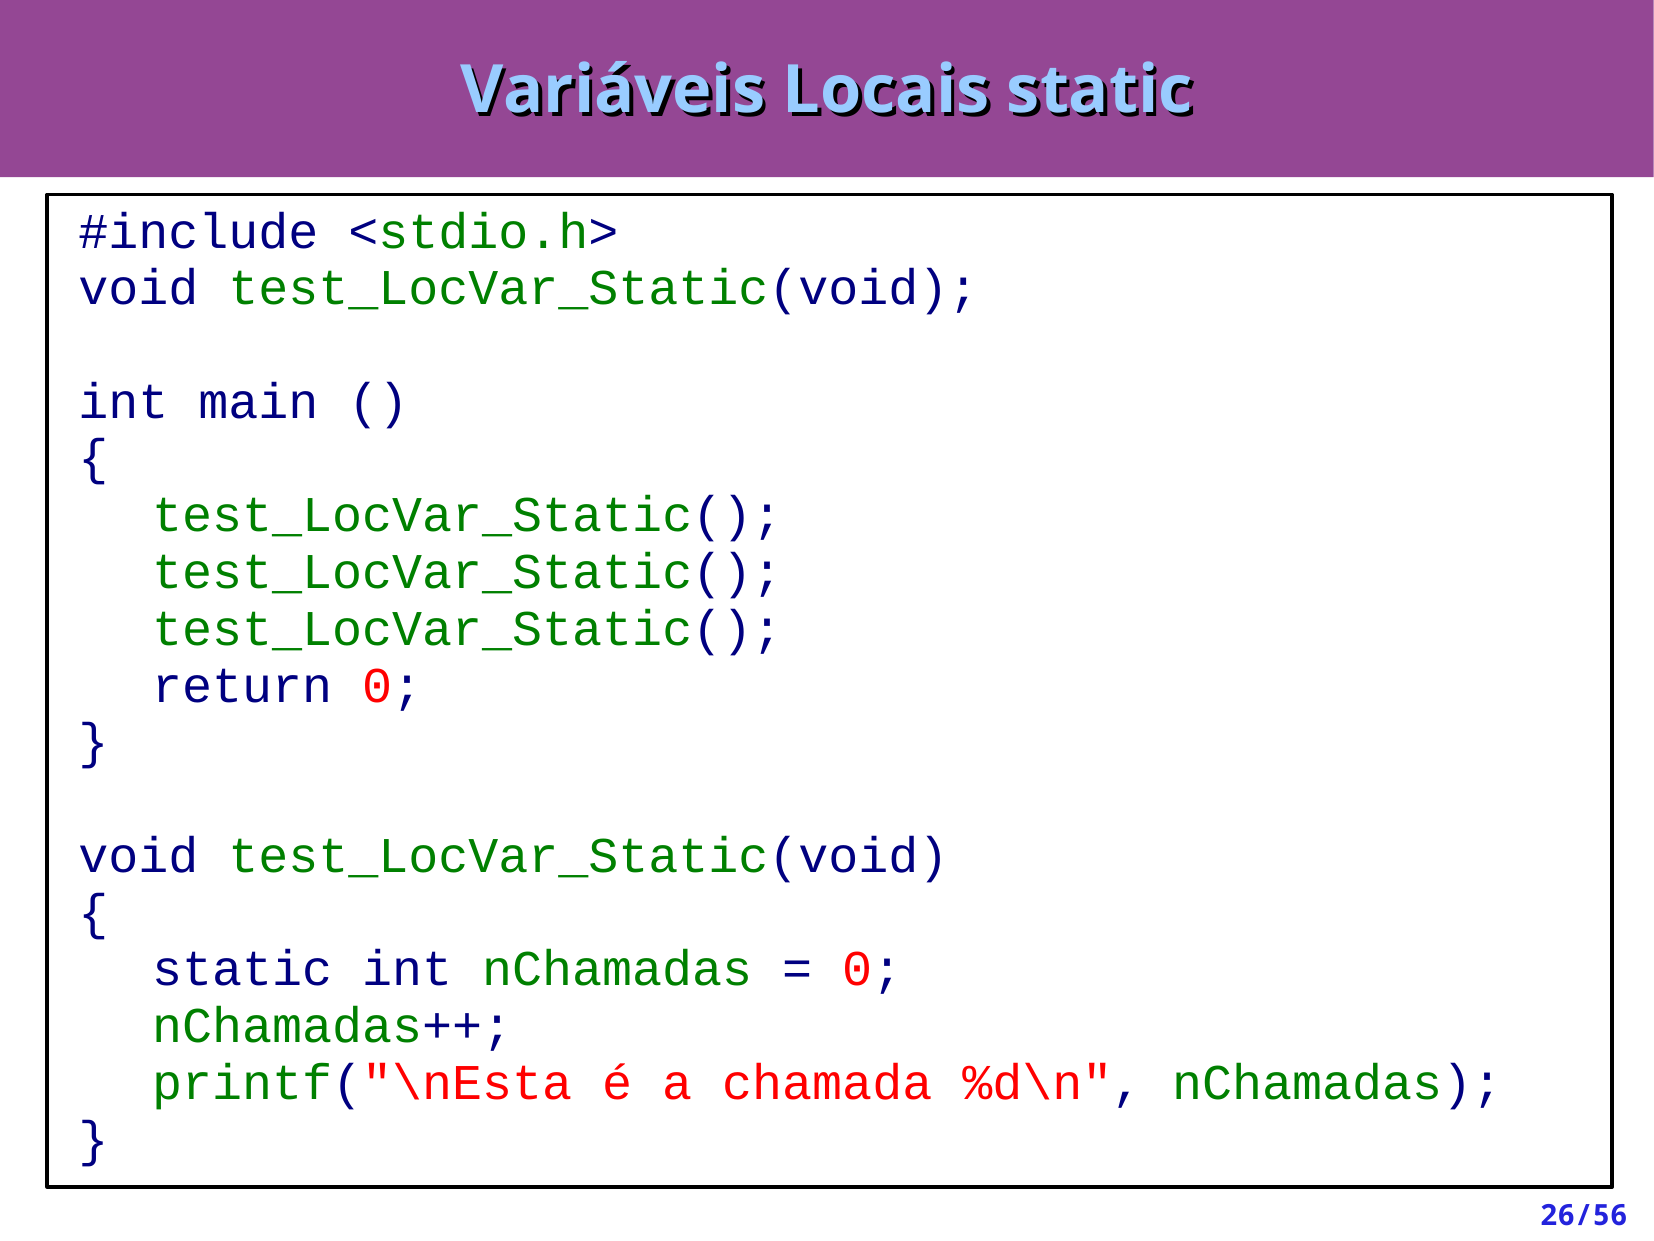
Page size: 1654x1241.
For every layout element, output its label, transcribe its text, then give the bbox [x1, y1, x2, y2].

text_box #include <stdio.h> void test_LocVar_Static(void); int main () { test_LocVar_Static(); test_LocVar_Static(); test_LocVar_Static(); return 0; } void test_LocVar_Static(void) { static int nChamadas = 0; nChamadas++; printf("\nEsta é a chamada %d\n", nChamadas); } [47, 194, 1613, 1188]
title Variáveis Locais static [82, 0, 1571, 176]
